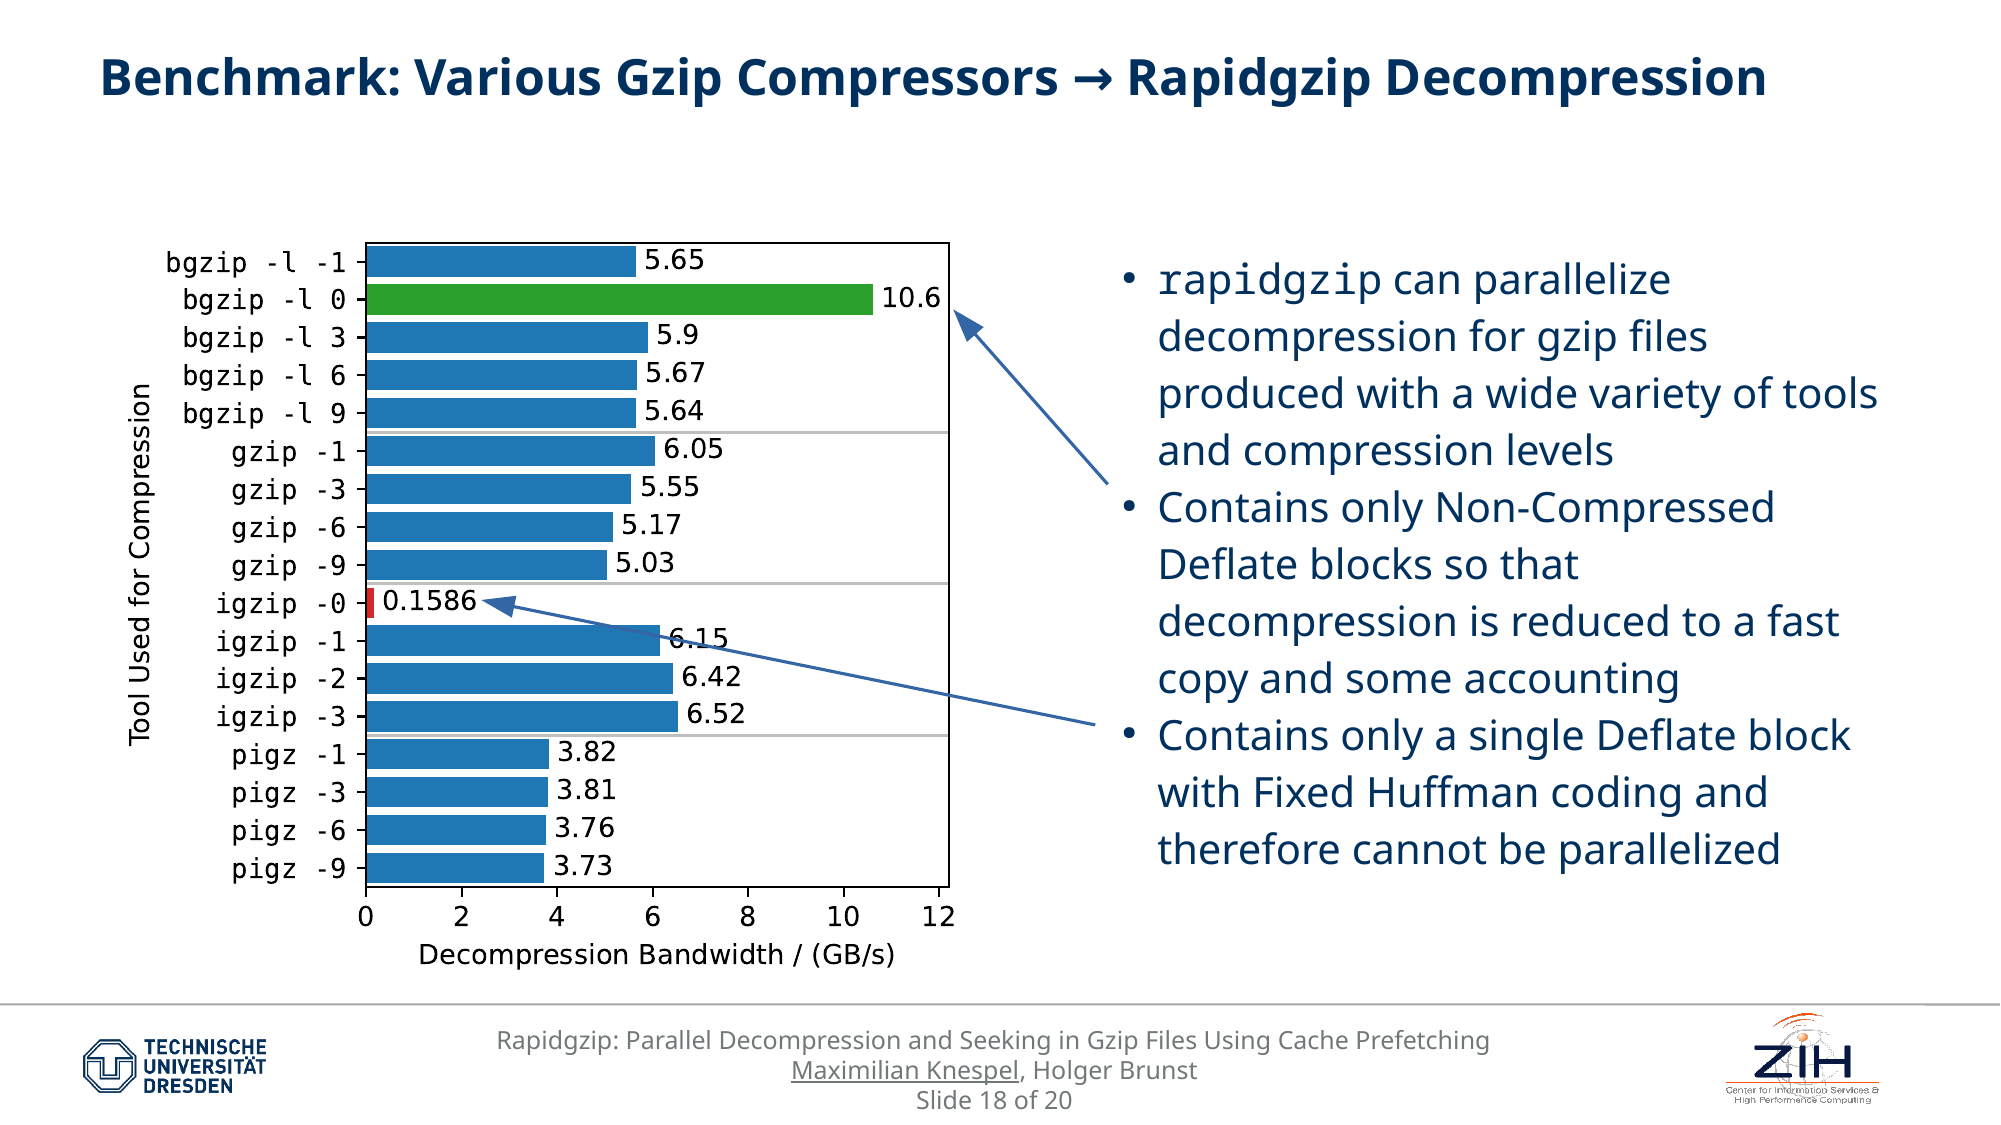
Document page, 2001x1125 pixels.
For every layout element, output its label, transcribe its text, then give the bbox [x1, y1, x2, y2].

picture [83, 1039, 266, 1093]
picture [97, 213, 985, 1002]
title Benchmark: Various Gzip Compressors → Rapidgzip Decompression [99, 44, 1900, 233]
picture [1726, 1013, 1879, 1104]
text_box rapidgzip can parallelize decompression for gzip files produced with a wide variety of tools and compression levels Contains only Non-Compressed Deflate blocks so that decompression is reduced to a fast copy and some accounting Contains only a single Deflate block with Fixed Huffman coding and therefore cannot be parallelized [1121, 250, 1890, 876]
